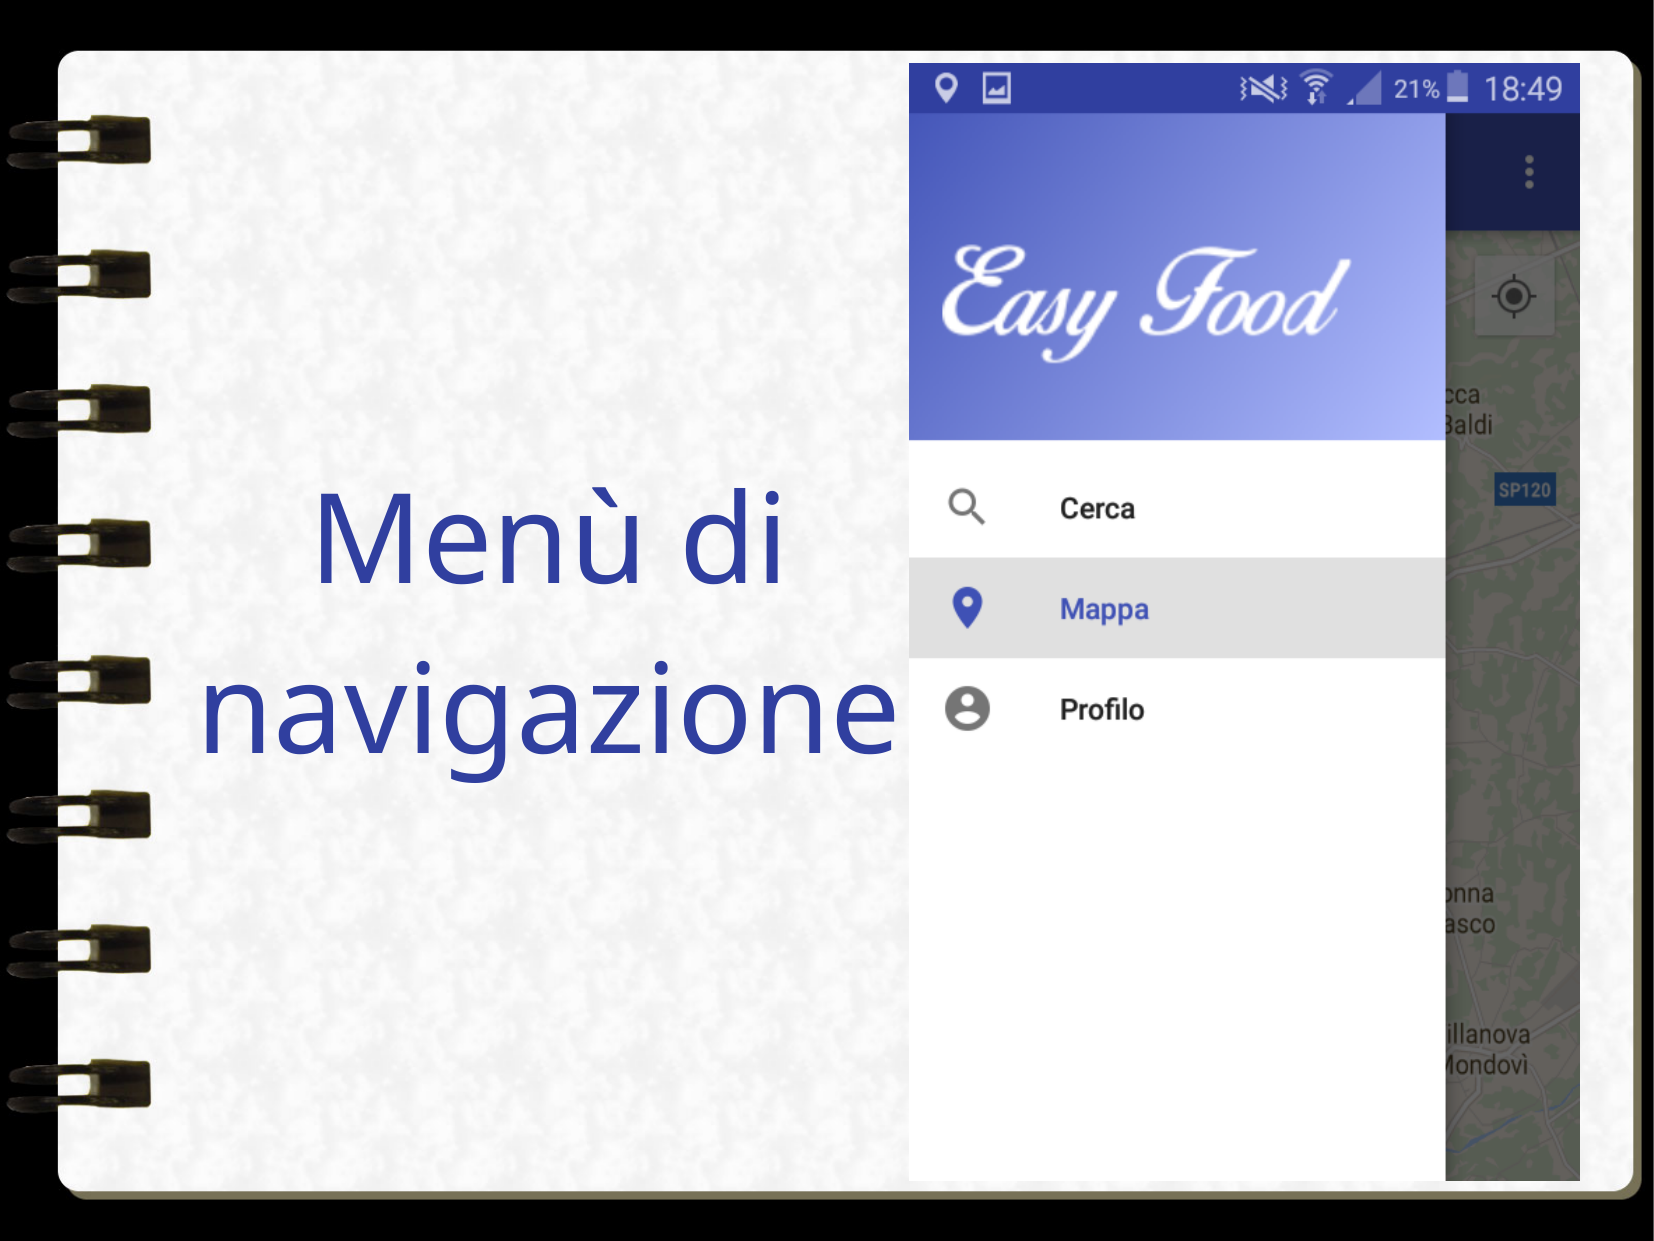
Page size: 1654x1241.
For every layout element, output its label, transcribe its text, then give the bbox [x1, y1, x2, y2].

title Menù di navigazione [188, 455, 909, 785]
picture [0, 0, 1654, 1241]
